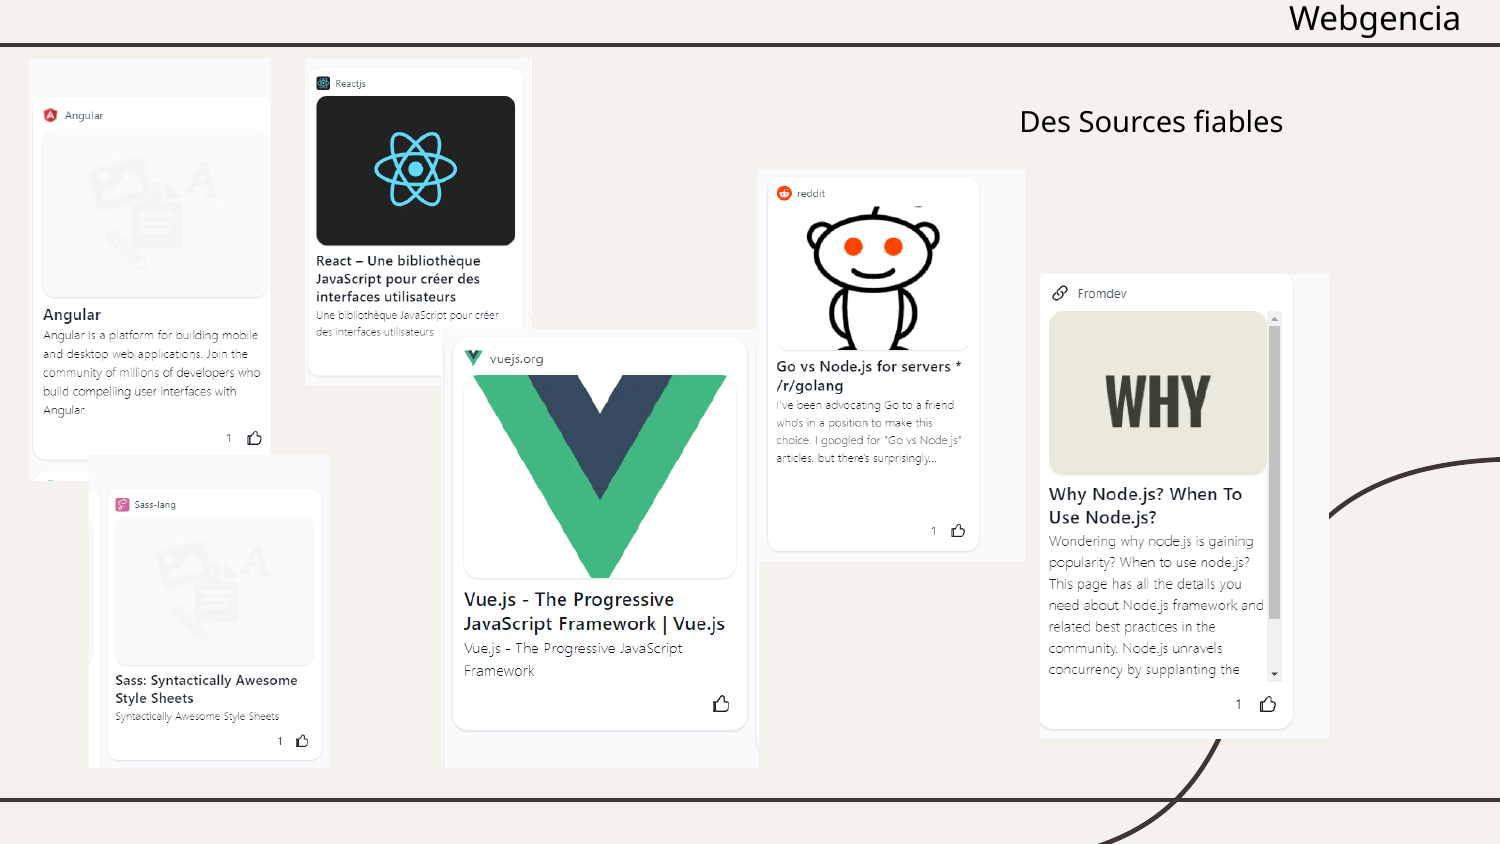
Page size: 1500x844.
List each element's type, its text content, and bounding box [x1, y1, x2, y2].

picture [305, 58, 1025, 768]
picture [29, 59, 330, 768]
text_box Webgencia [1250, 0, 1500, 42]
picture [1040, 274, 1329, 739]
text_box Des Sources fiables [826, 88, 1477, 148]
